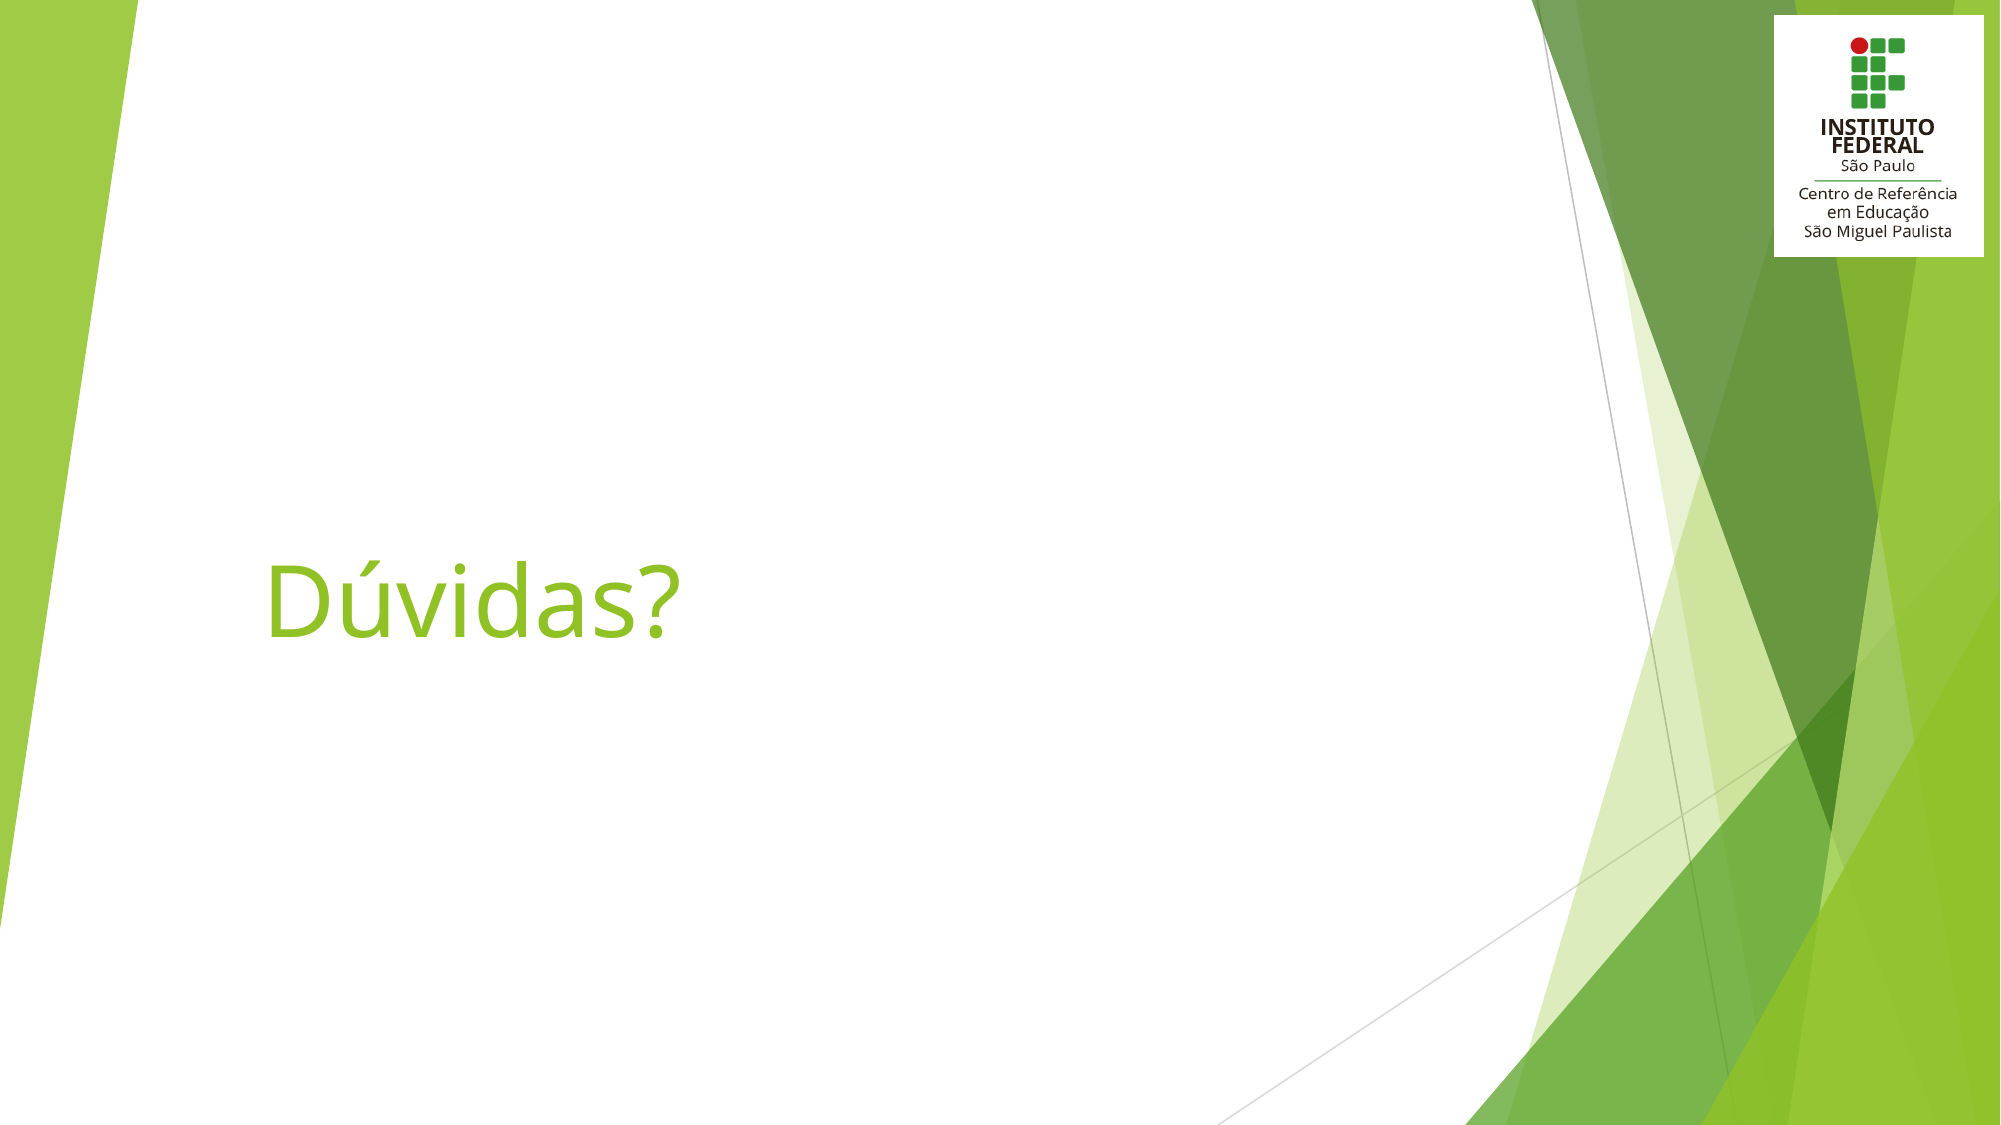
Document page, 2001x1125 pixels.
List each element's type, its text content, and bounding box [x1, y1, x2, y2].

picture [1774, 15, 1984, 257]
title Dúvidas? [247, 394, 1522, 665]
